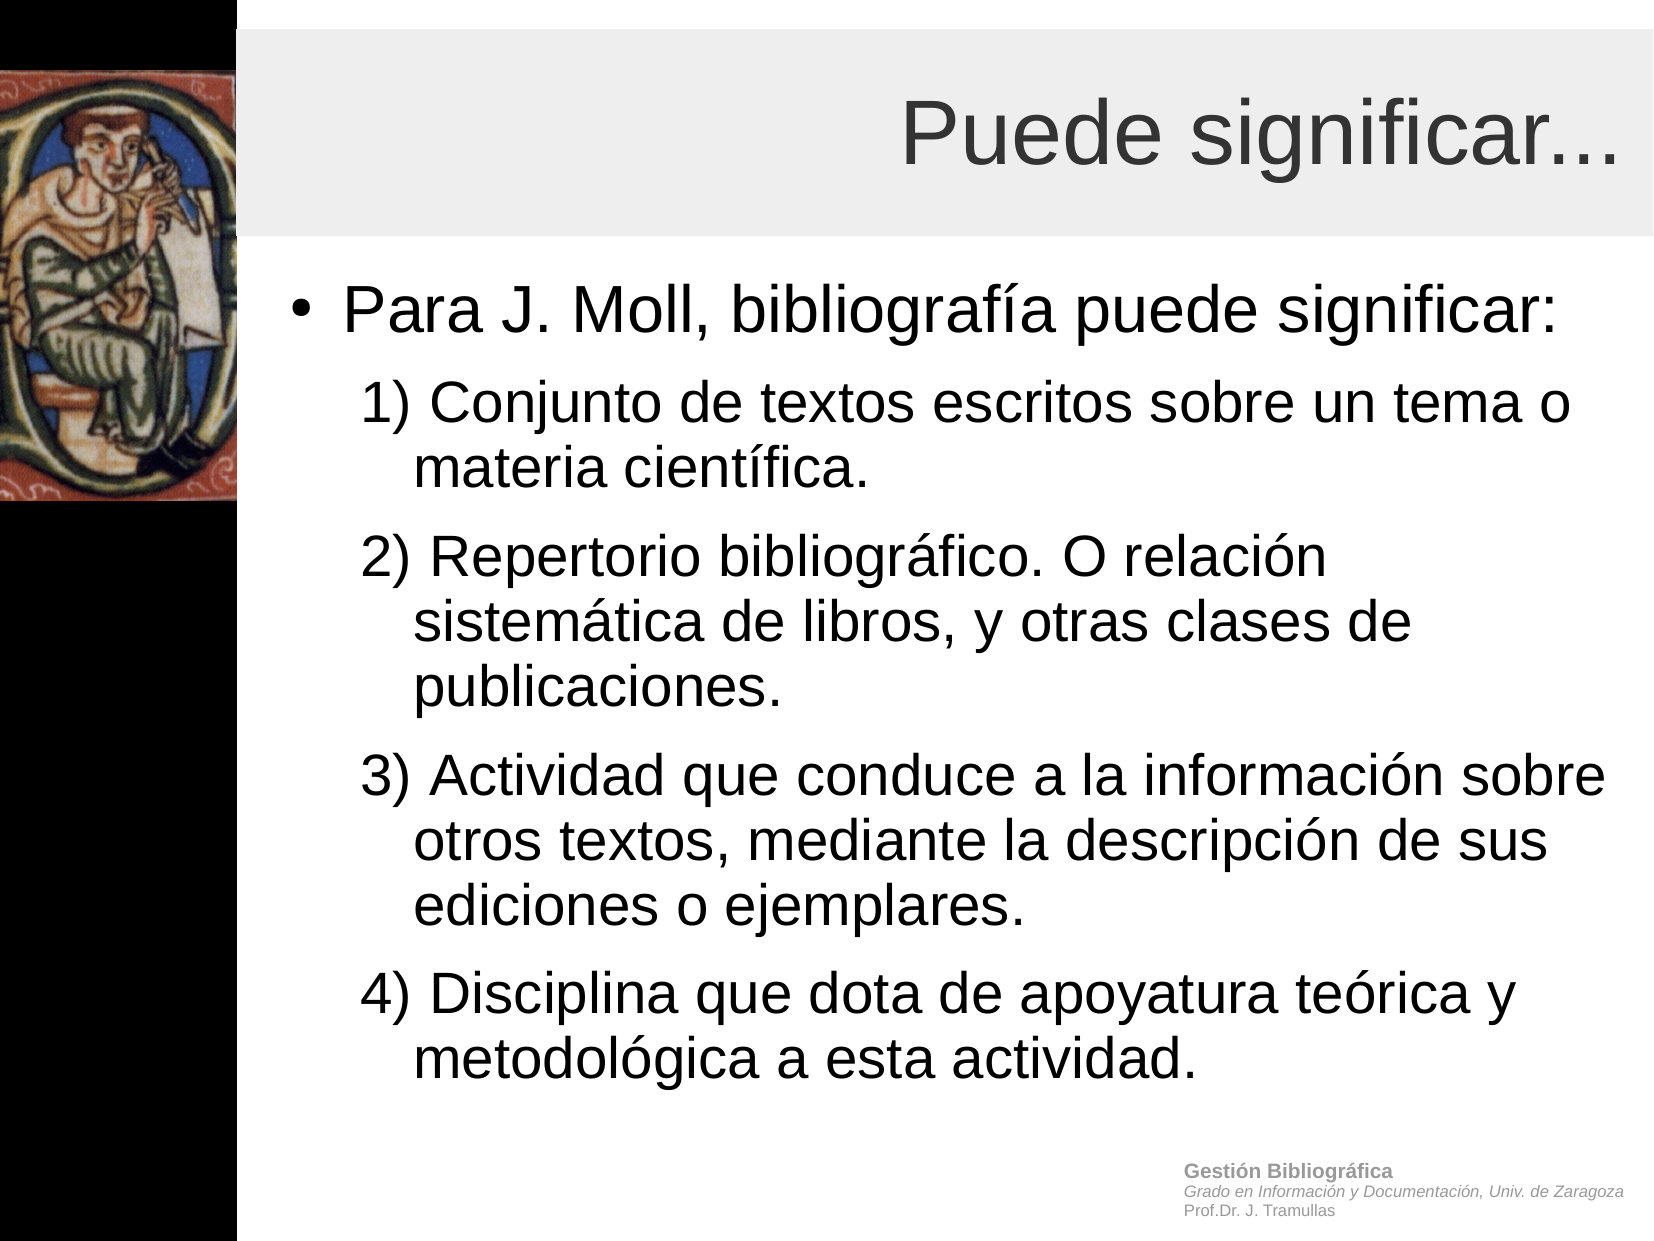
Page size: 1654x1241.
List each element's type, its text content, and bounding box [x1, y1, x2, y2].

list Para J. Moll, bibliografía puede significar: Conjunto de textos escritos sobre un tema o materia científica. Repertorio bibliográfico. O relación sistemática de libros, y otras clases de publicaciones. Actividad que conduce a la información sobre otros textos, mediante la descripción de sus ediciones o ejemplares. Disciplina que dota de apoyatura teórica y metodológica a esta actividad. [271, 271, 1619, 1134]
picture [0, 70, 237, 501]
title Puede significar... [236, 29, 1654, 237]
